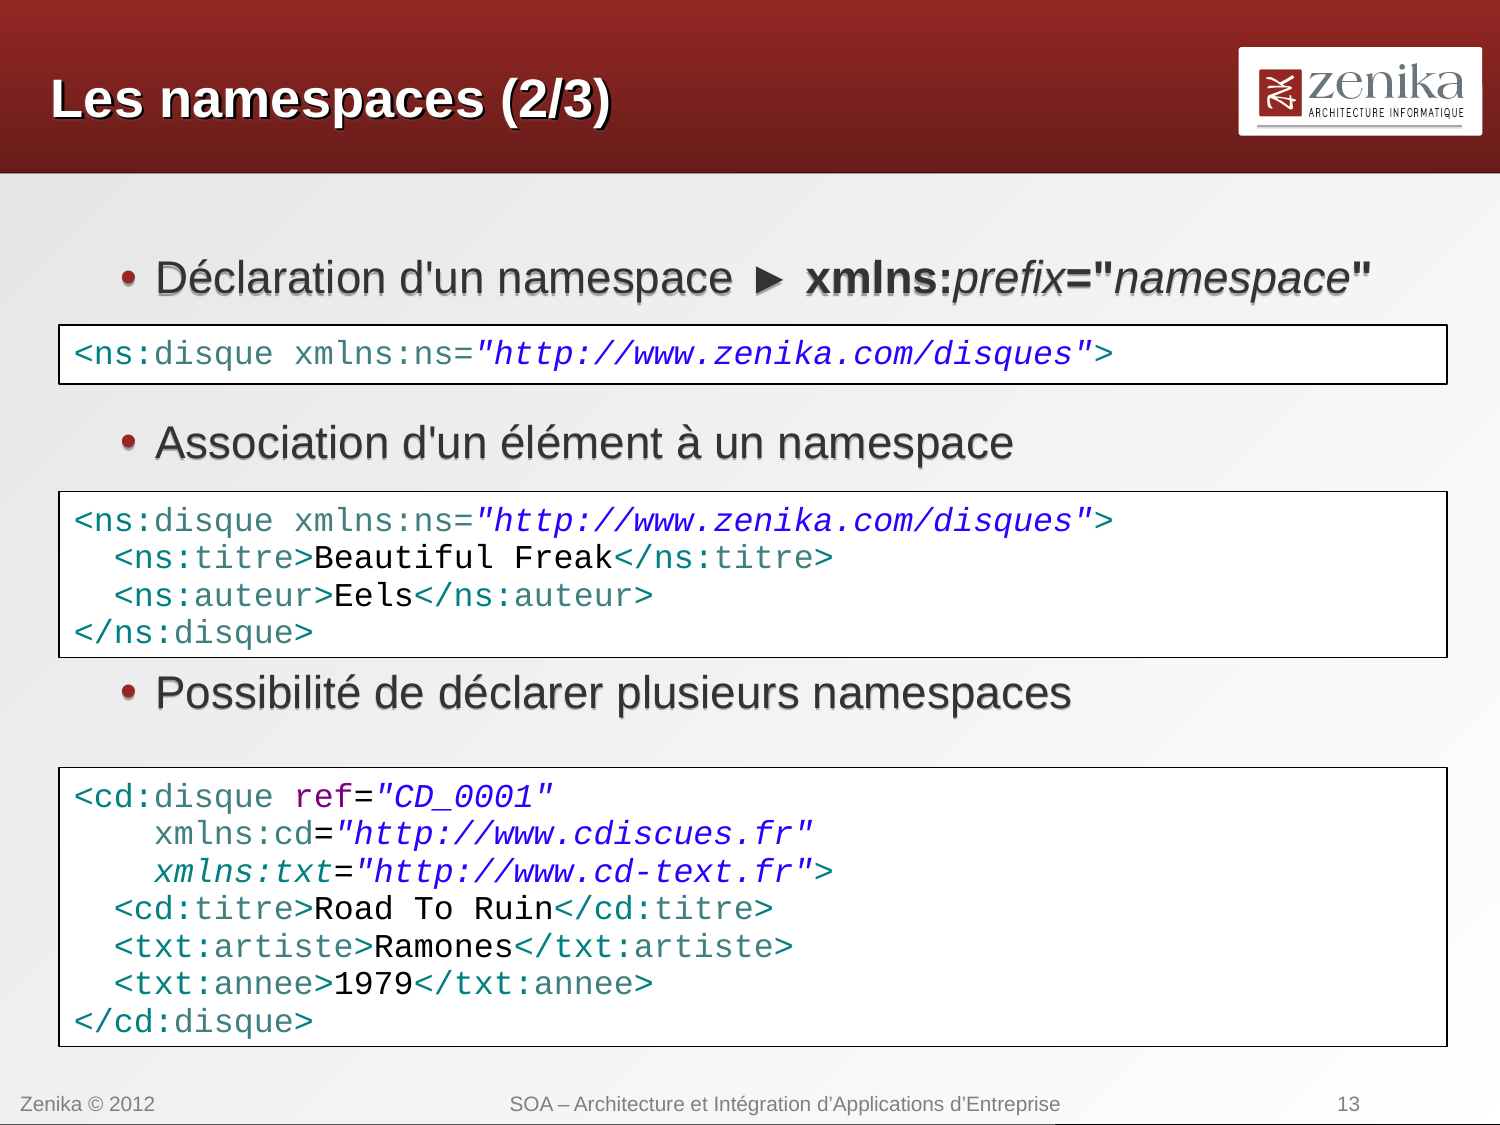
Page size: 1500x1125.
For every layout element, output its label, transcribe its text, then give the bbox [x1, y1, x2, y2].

list Déclaration d'un namespace ► xmlns:prefix="namespace" Association d'un élément à un namespace Possibilité de déclarer plusieurs namespaces [50, 249, 1435, 1064]
text_box <cd:disque ref="CD_0001" xmlns:cd="http://www.cdiscues.fr" xmlns:txt="http://www.cd-text.fr"> <cd:titre>Road To Ruin</cd:titre> <txt:artiste>Ramones</txt:artiste> <txt:annee>1979</txt:annee> </cd:disque> [59, 767, 1447, 1047]
text_box <ns:disque xmlns:ns="http://www.zenika.com/disques"> <ns:titre>Beautiful Freak</ns:titre> <ns:auteur>Eels</ns:auteur> </ns:disque> [59, 491, 1447, 658]
text_box <ns:disque xmlns:ns="http://www.zenika.com/disques"> [59, 324, 1447, 384]
title Les namespaces (2/3) [50, 22, 1206, 172]
